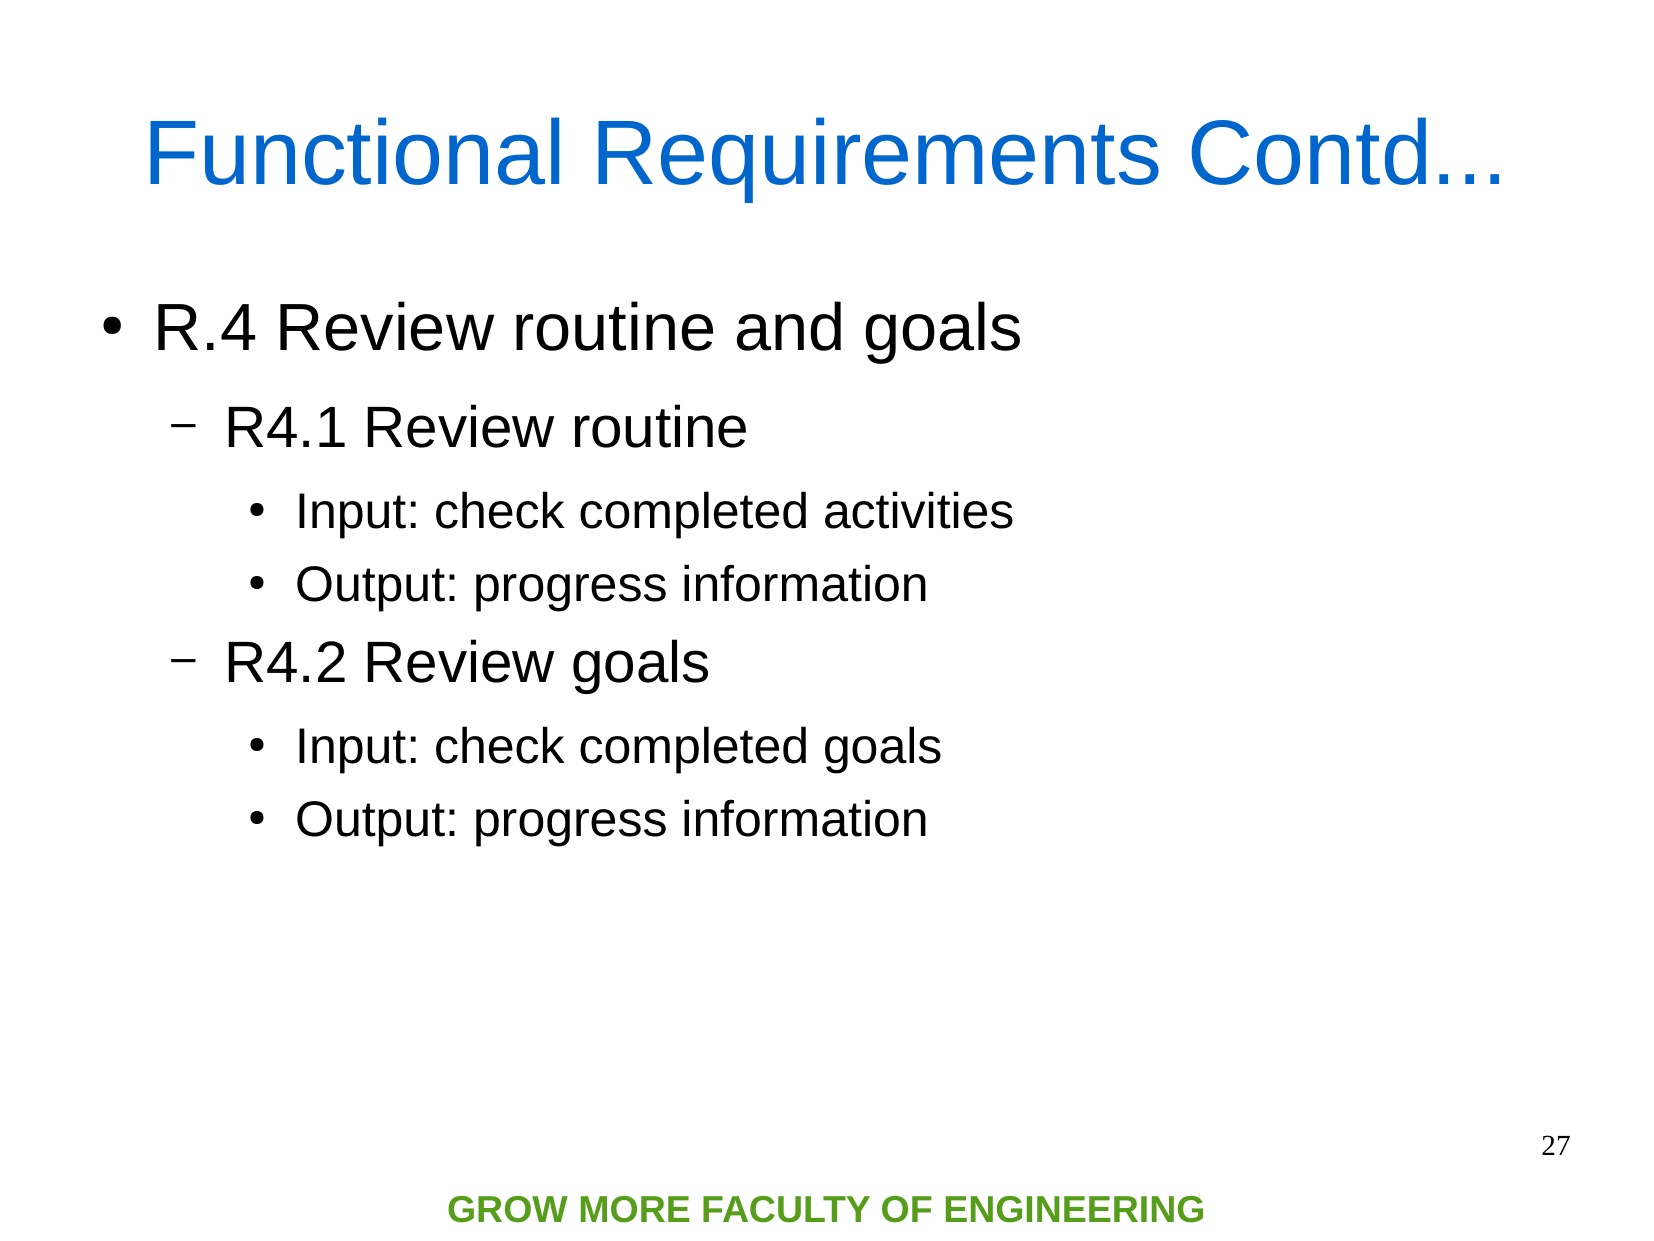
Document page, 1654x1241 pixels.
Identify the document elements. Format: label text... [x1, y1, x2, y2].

title Functional Requirements Contd... [82, 49, 1571, 257]
list R.4 Review routine and goals R4.1 Review routine Input: check completed activities Output: progress information R4.2 Review goals Input: check completed goals Output: progress information [82, 290, 1571, 1010]
